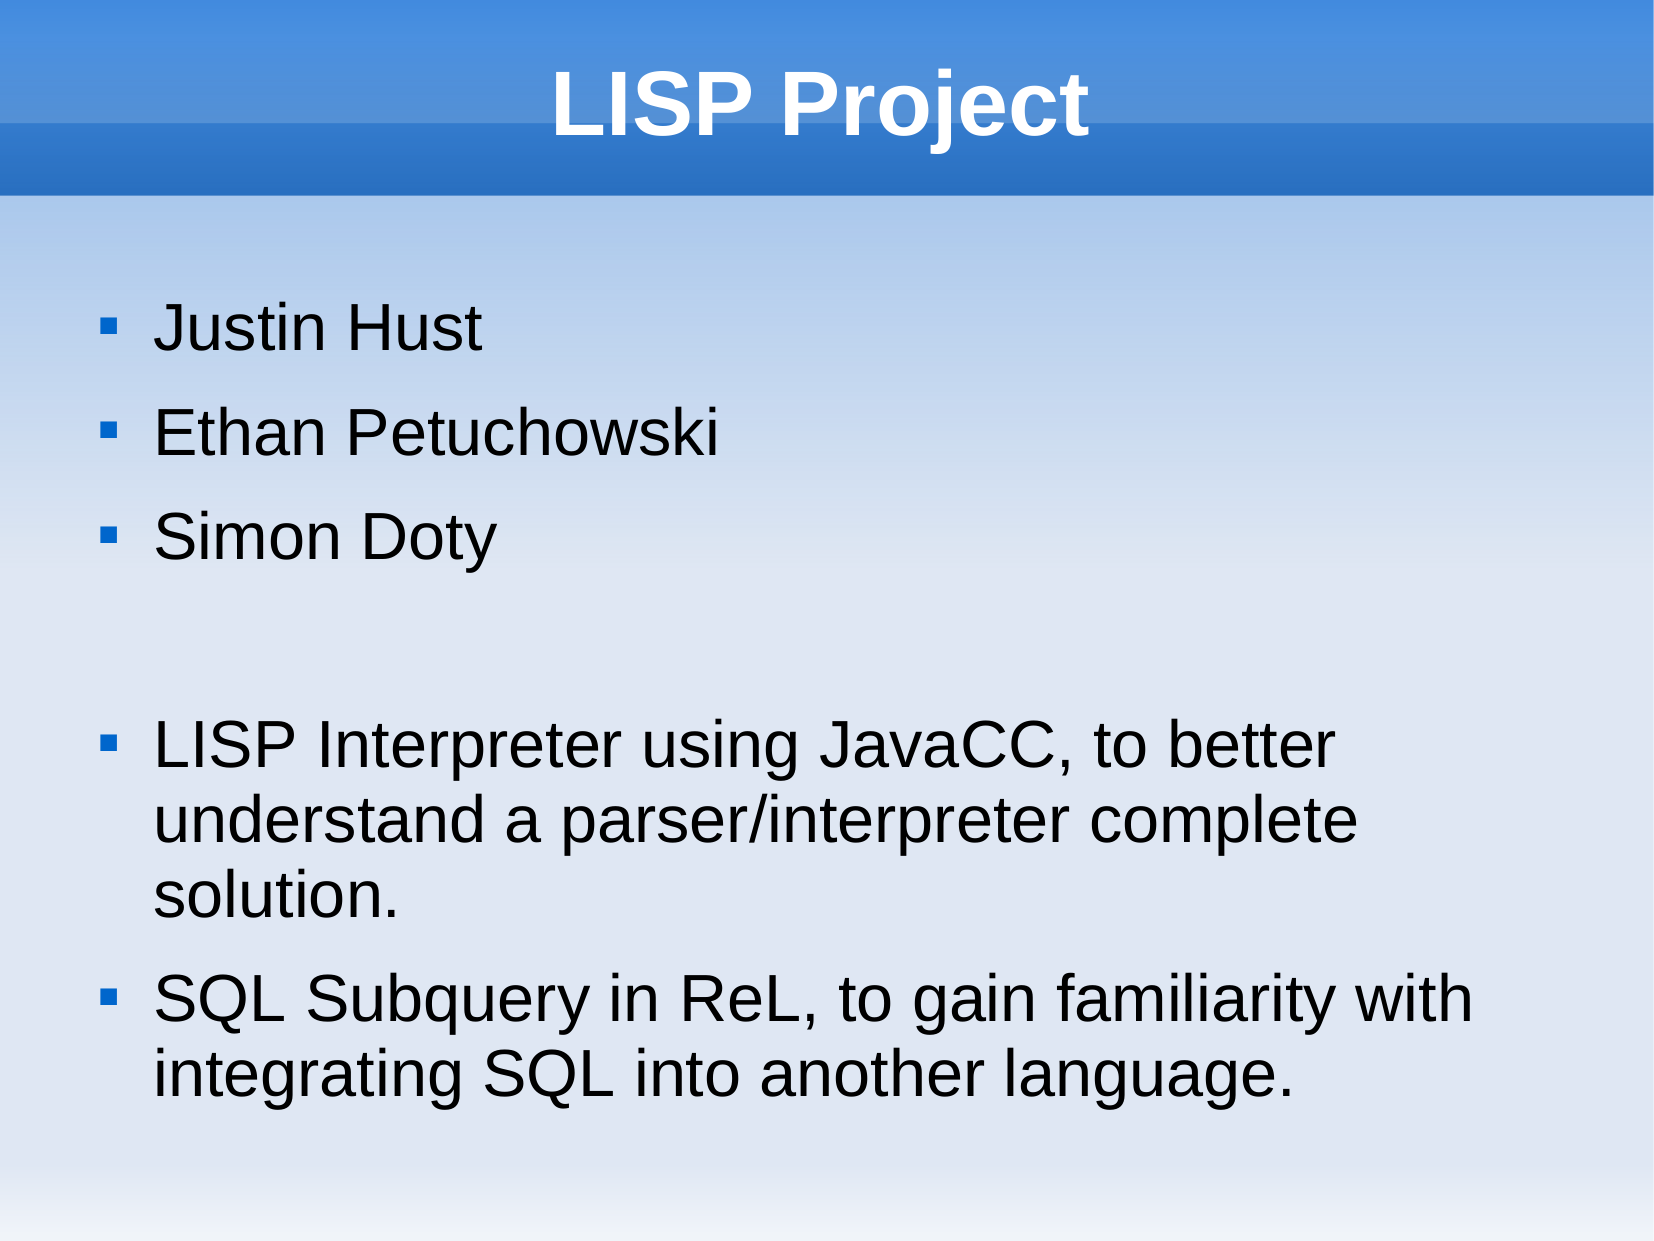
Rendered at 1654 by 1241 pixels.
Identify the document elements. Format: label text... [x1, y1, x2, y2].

list Justin Hust Ethan Petuchowski Simon Doty LISP Interpreter using JavaCC, to better understand a parser/interpreter complete solution. SQL Subquery in ReL, to gain familiarity with integrating SQL into another language. [82, 290, 1571, 1216]
title LISP Project [76, 7, 1565, 200]
picture [0, 0, 1654, 1241]
